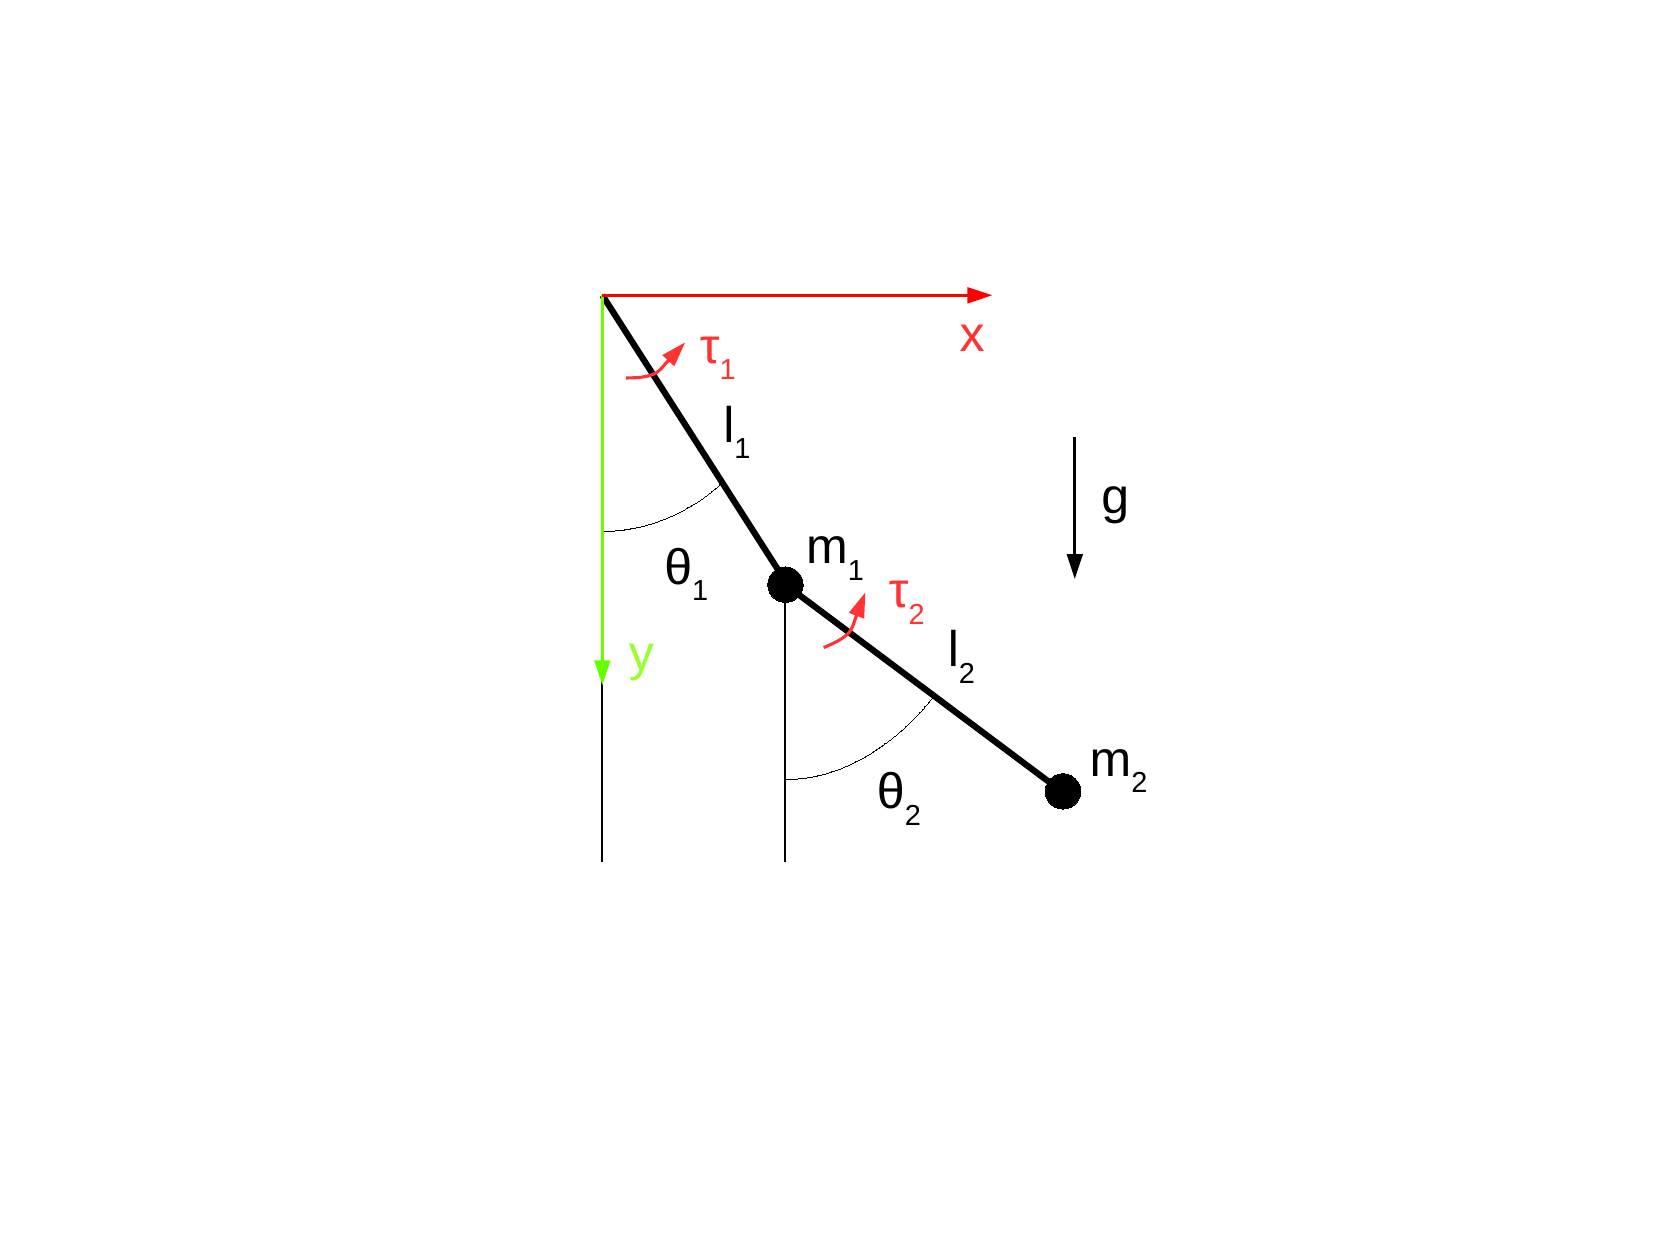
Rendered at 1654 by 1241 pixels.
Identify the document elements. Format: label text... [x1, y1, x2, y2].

text_box [767, 566, 791, 603]
text_box [786, 590, 791, 603]
text_box m1 [791, 511, 886, 650]
text_box g [1086, 460, 1170, 544]
text_box y [614, 617, 709, 697]
text_box l1 [708, 389, 792, 473]
text_box τ1 [685, 310, 780, 394]
text_box θ1 [649, 531, 733, 615]
text_box m2 [1074, 723, 1170, 863]
text_box x [944, 298, 1040, 378]
text_box [1045, 773, 1074, 810]
text_box τ2 [874, 555, 969, 638]
text_box l2 [933, 614, 1016, 697]
text_box θ2 [862, 755, 945, 839]
